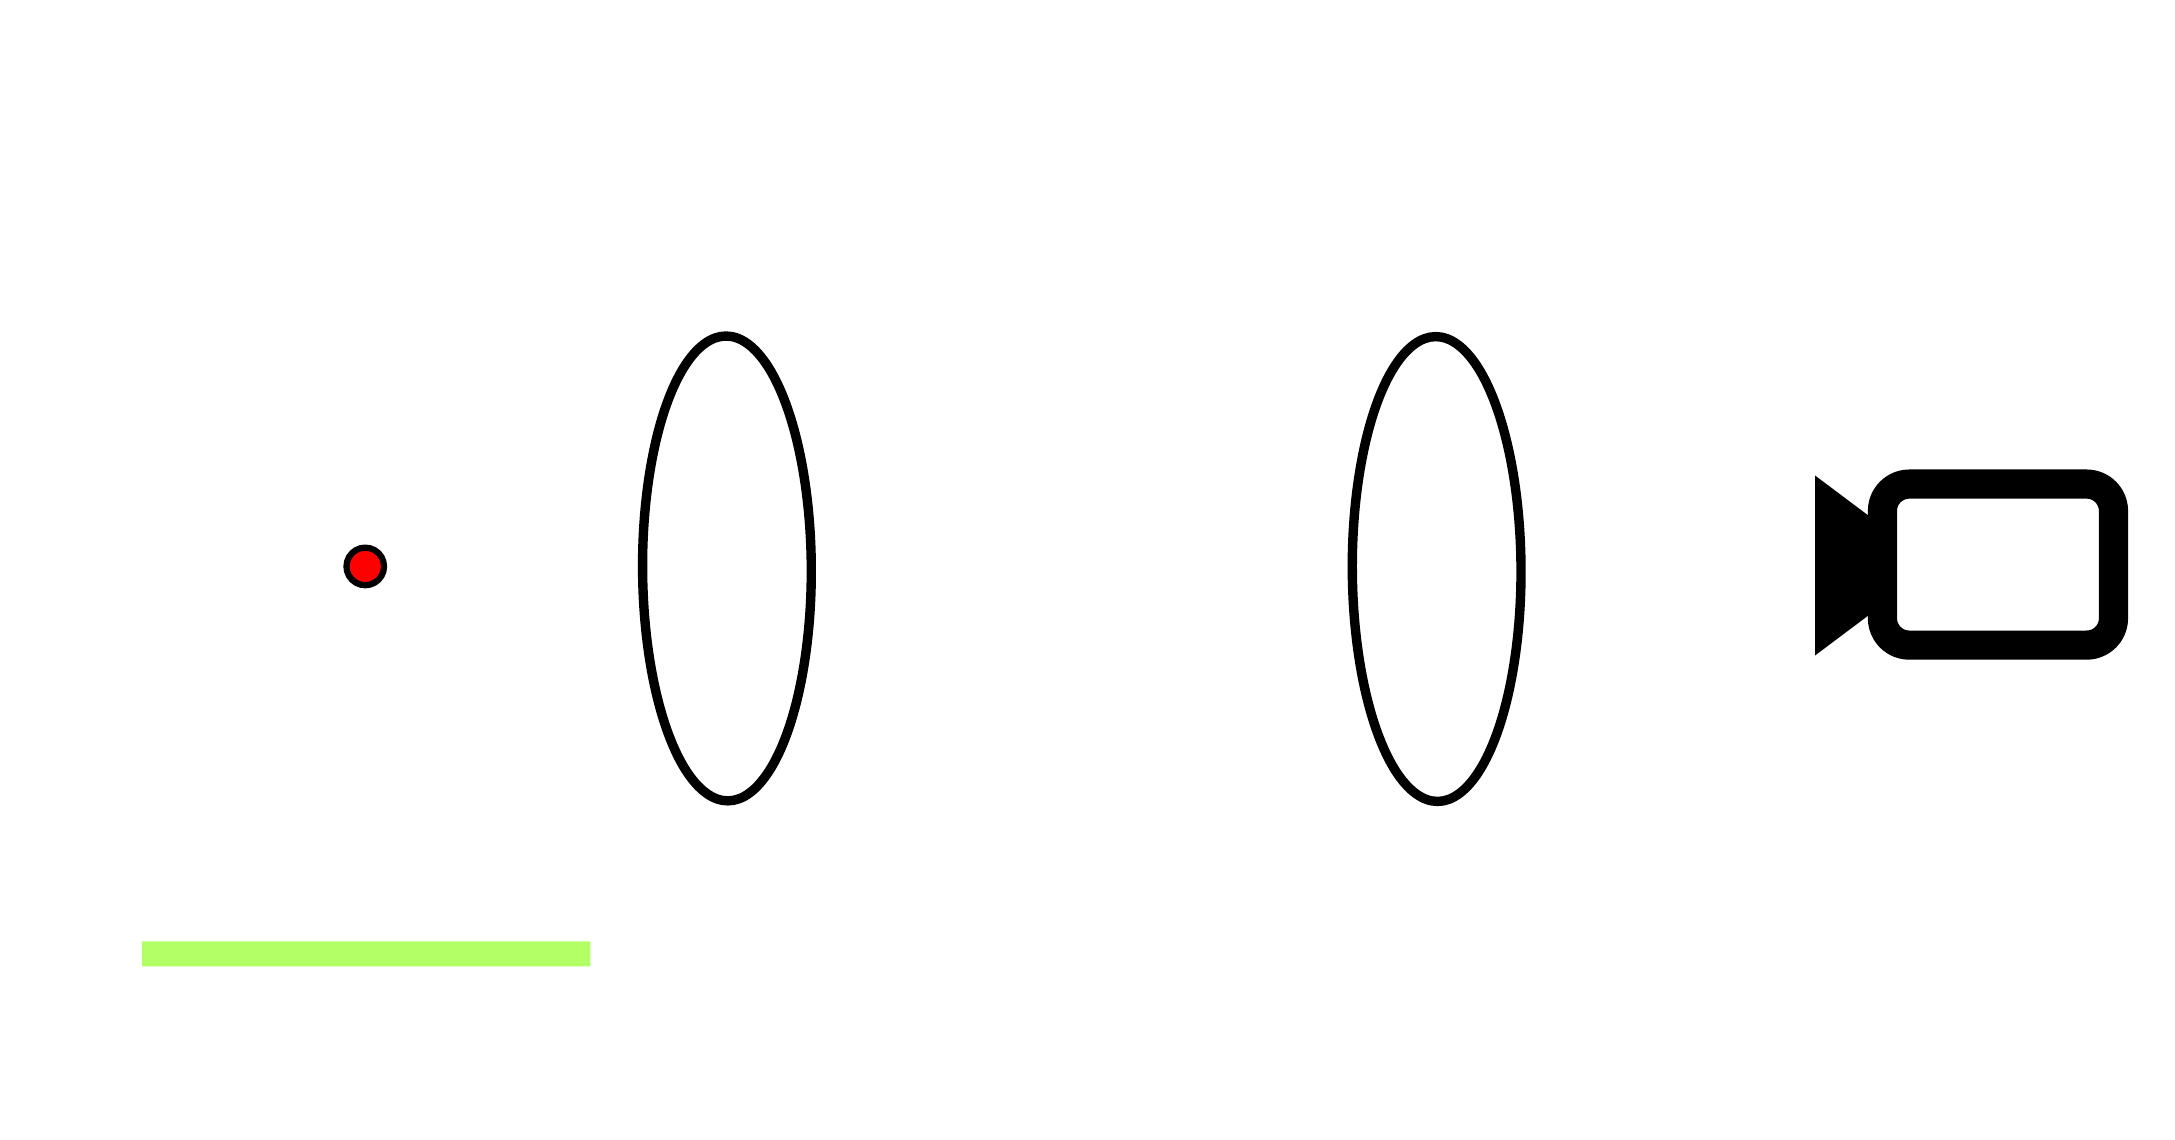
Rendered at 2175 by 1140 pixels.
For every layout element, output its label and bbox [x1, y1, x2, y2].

text_box [642, 336, 812, 801]
text_box [1815, 475, 1876, 656]
text_box [1882, 484, 2114, 646]
text_box [1352, 336, 1522, 802]
text_box [346, 547, 385, 586]
